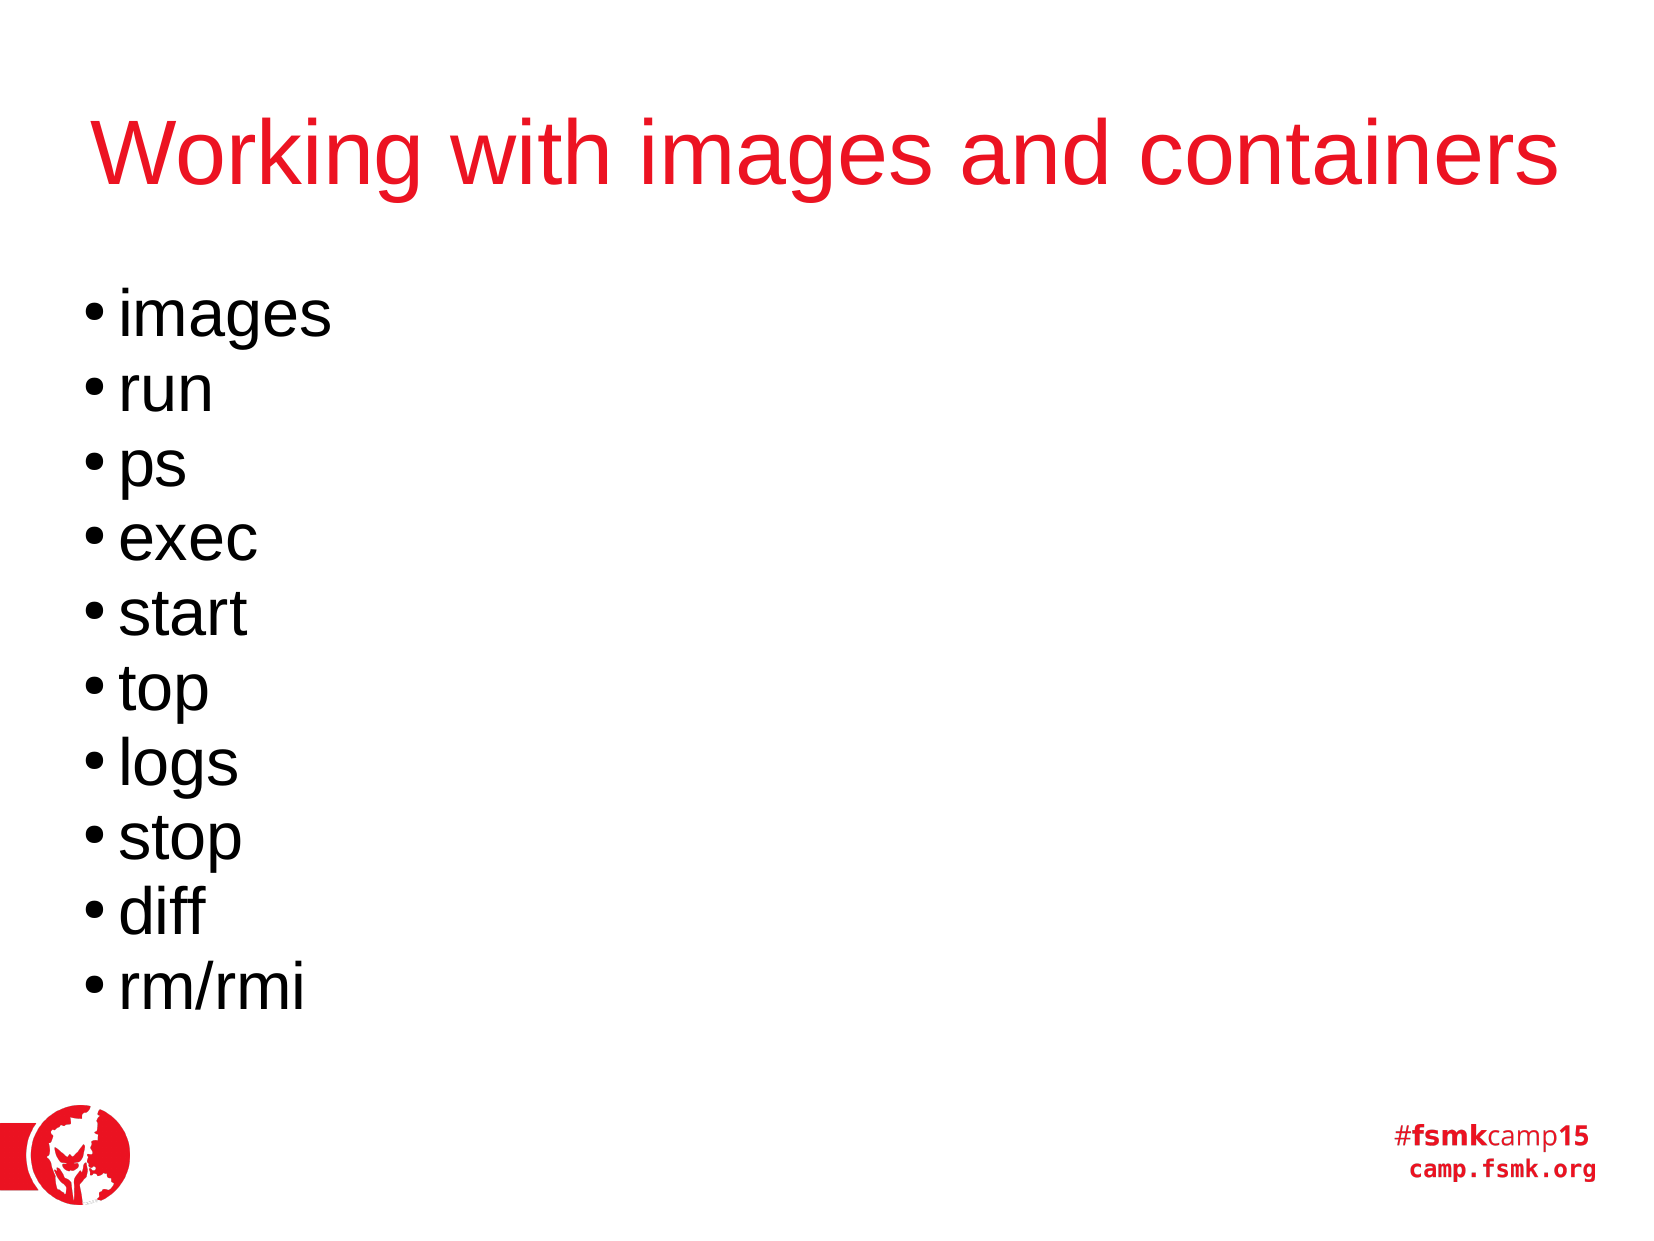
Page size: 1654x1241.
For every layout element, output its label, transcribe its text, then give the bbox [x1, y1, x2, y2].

picture [0, 1105, 130, 1205]
subtitle images run ps exec start top logs stop diff rm/rmi [82, 275, 1571, 1024]
picture [1394, 1124, 1595, 1182]
title Working with images and containers [82, 49, 1571, 257]
